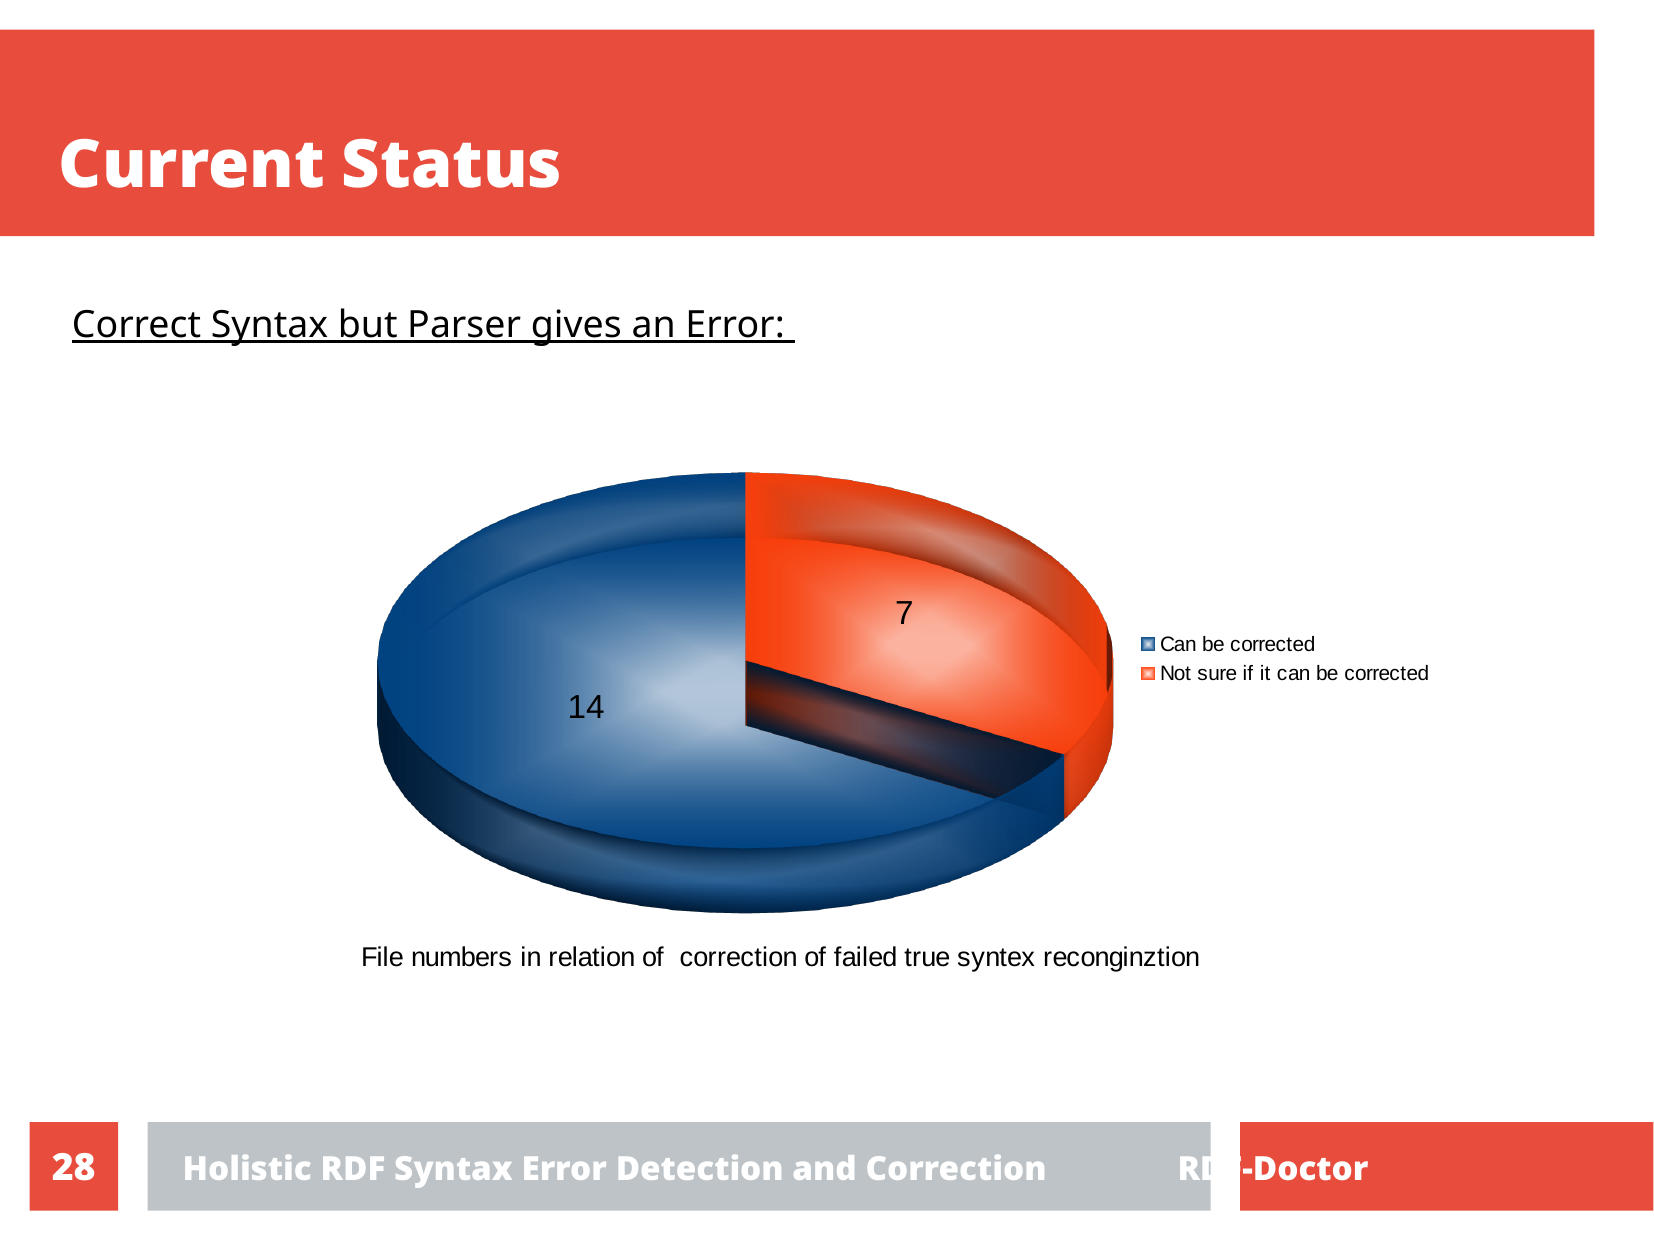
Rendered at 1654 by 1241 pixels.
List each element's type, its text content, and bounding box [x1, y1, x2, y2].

title Current Status [59, 59, 1595, 207]
text_box Correct Syntax but Parser gives an Error: [57, 289, 845, 400]
chart [355, 305, 1449, 1012]
text_box Holistic RDF Syntax Error Detection and Correction RDF-Doctor [182, 1137, 1638, 1191]
